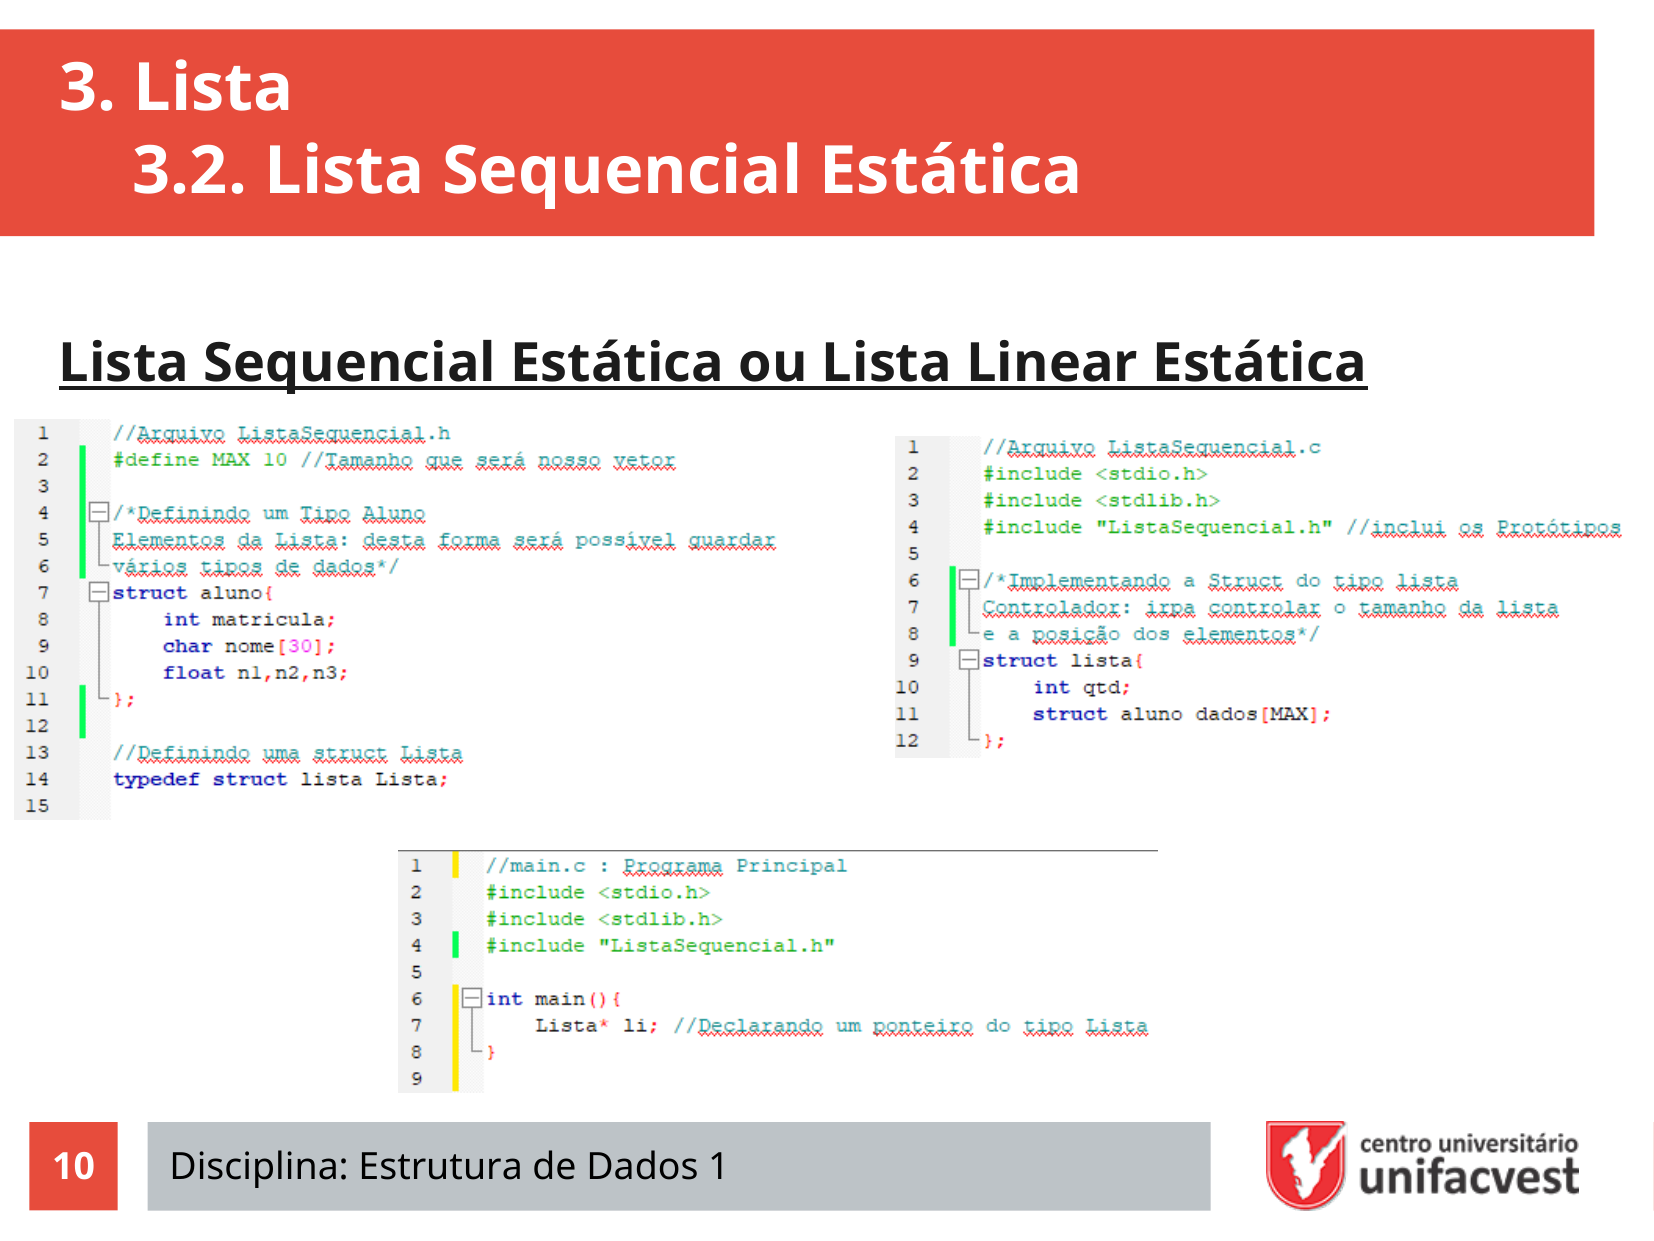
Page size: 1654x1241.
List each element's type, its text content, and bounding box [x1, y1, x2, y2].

picture [1266, 1121, 1579, 1211]
picture [14, 419, 792, 820]
picture [398, 850, 1158, 1093]
picture [895, 436, 1625, 758]
list Lista Sequencial Estática ou Lista Linear Estática [59, 324, 1566, 1093]
text_box [1238, 1120, 1654, 1212]
title 3. Lista 3.2. Lista Sequencial Estática [59, 59, 1595, 207]
text_box Disciplina: Estrutura de Dados 1 [154, 1132, 1205, 1196]
